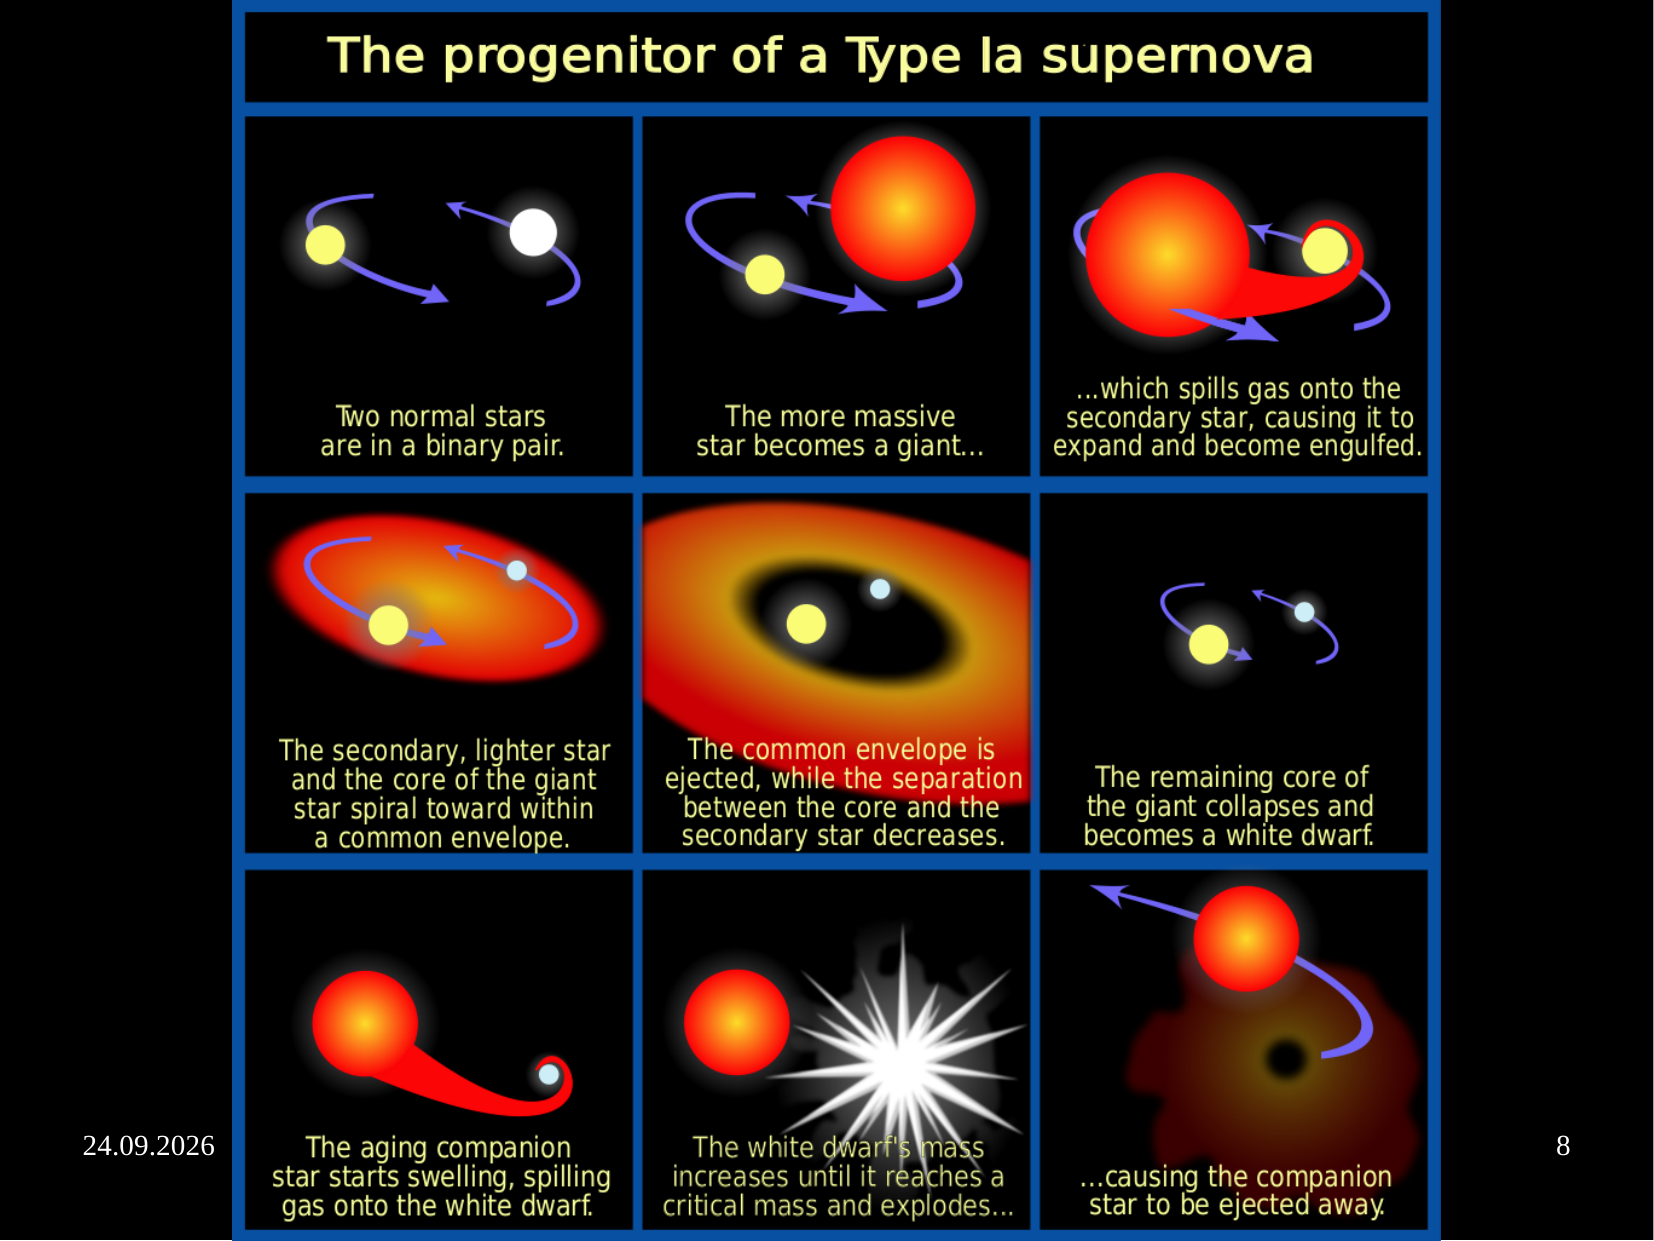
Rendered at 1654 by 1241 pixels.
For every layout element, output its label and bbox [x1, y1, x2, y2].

picture [232, 0, 1441, 1241]
